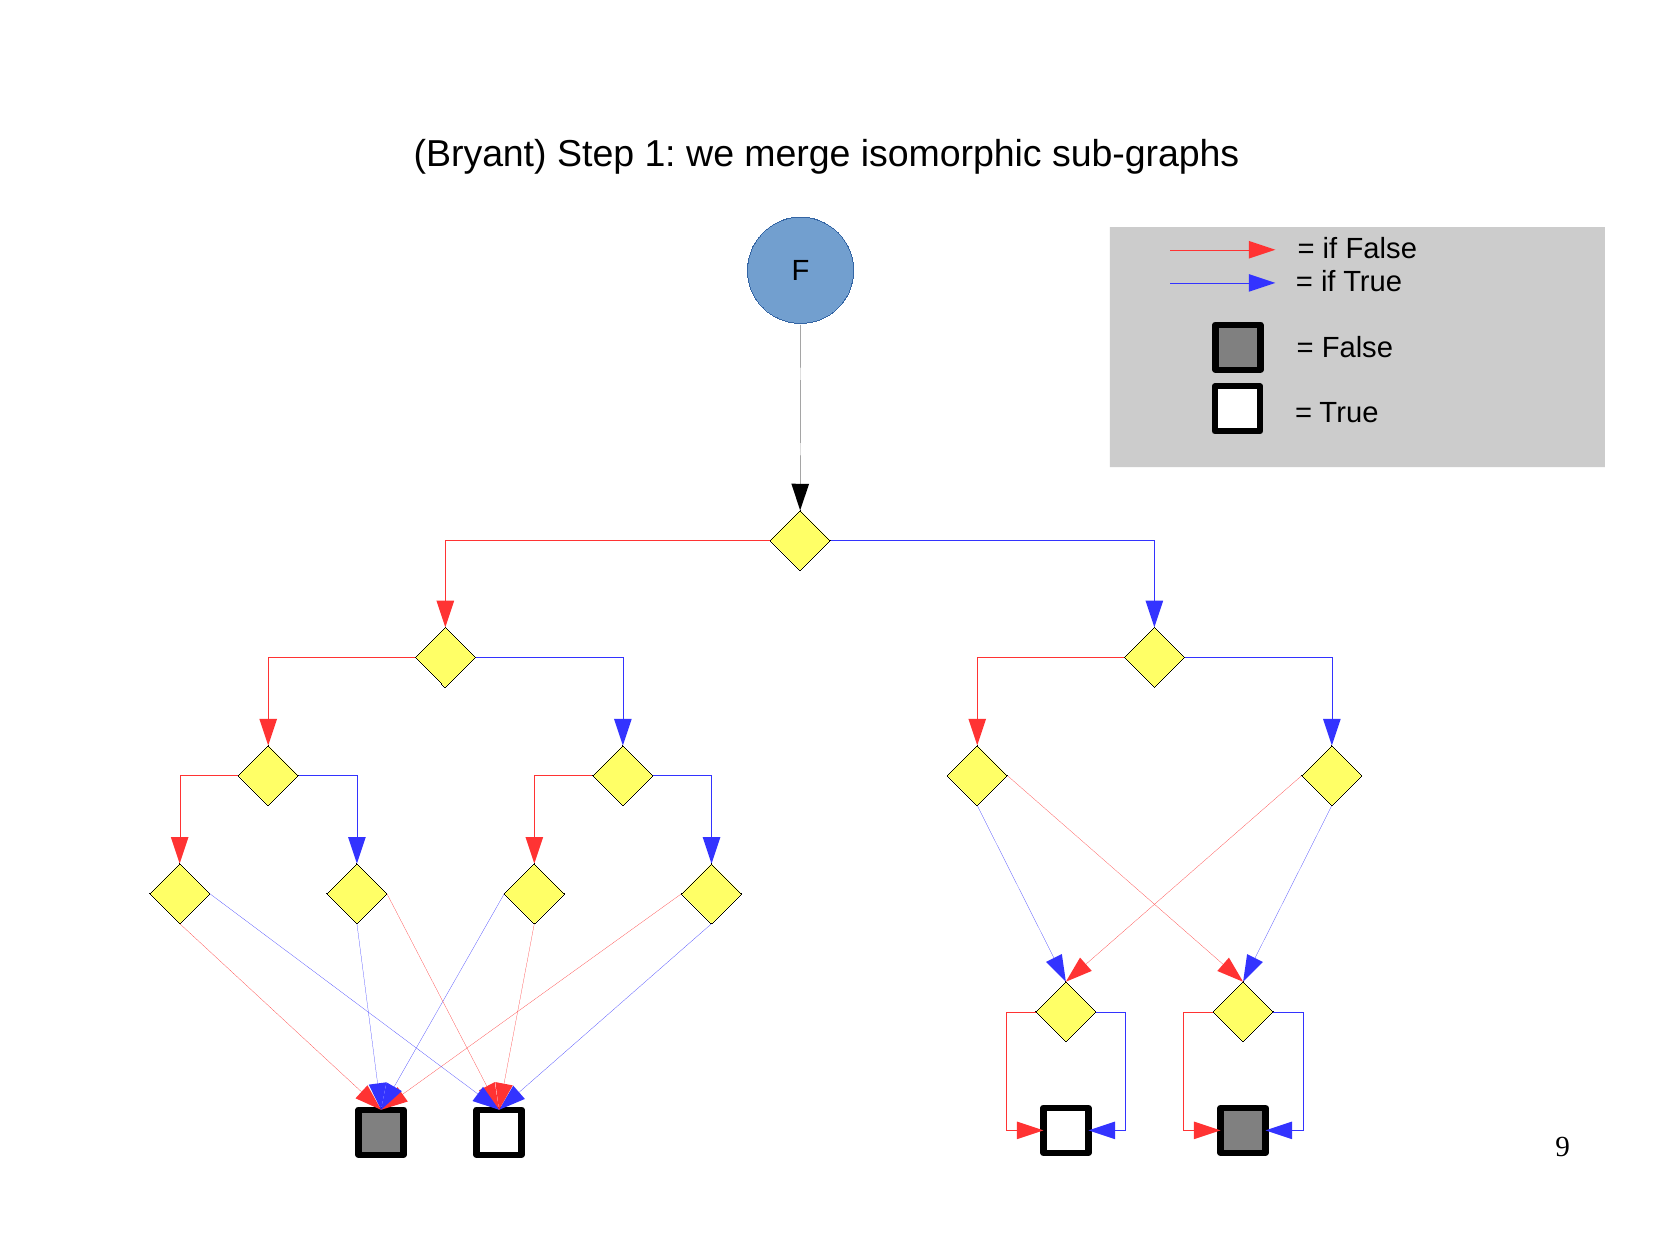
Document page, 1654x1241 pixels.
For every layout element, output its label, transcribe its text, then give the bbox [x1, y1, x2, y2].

text_box F [747, 257, 854, 324]
text_box [415, 627, 476, 688]
text_box [358, 1109, 404, 1155]
text_box [1035, 981, 1096, 1042]
text_box [1215, 324, 1261, 370]
text_box [1301, 745, 1362, 806]
text_box [476, 1109, 522, 1155]
text_box [504, 863, 565, 924]
text_box [947, 745, 1008, 806]
text_box [1215, 386, 1261, 432]
title (Bryant) Step 1: we merge isomorphic sub-graphs [82, 49, 1571, 257]
text_box [1213, 981, 1274, 1042]
text_box [1220, 1107, 1266, 1153]
text_box [1124, 627, 1185, 688]
text_box [1043, 1107, 1089, 1153]
text_box = if False = if True = False = True [1109, 227, 1605, 468]
text_box [149, 863, 210, 924]
text_box [238, 745, 299, 806]
text_box [326, 863, 387, 924]
text_box [770, 510, 831, 571]
text_box [592, 745, 653, 806]
text_box [681, 863, 742, 924]
